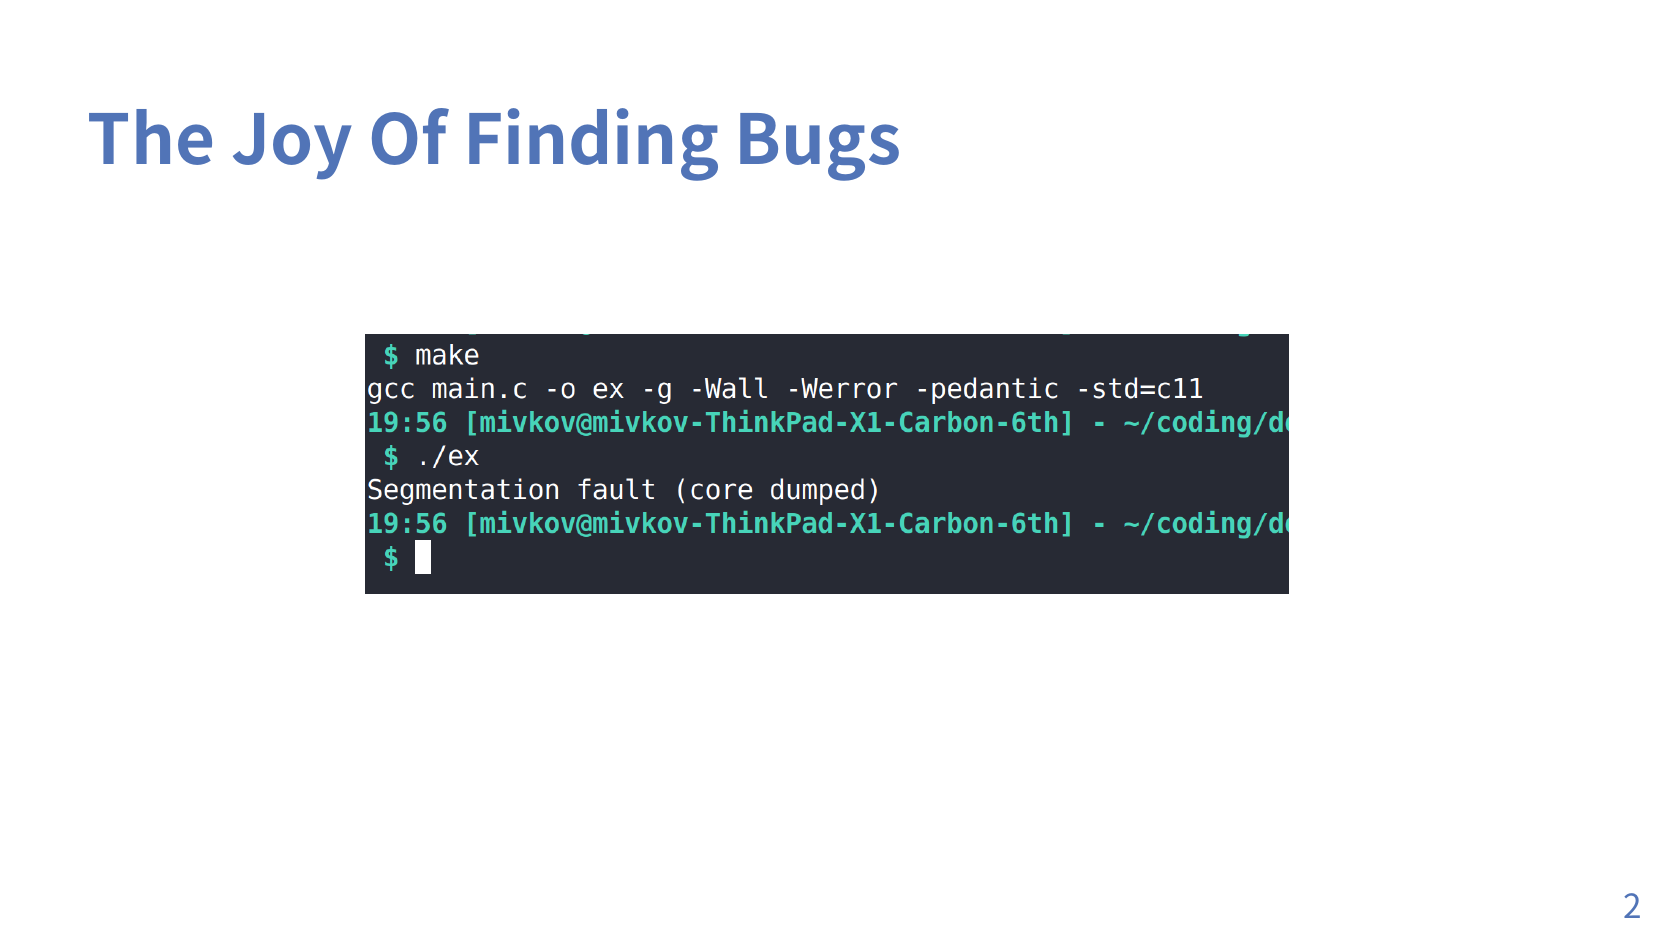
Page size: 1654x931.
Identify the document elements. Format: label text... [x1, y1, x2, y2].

title The Joy Of Finding Bugs [87, 93, 1563, 176]
picture [365, 334, 1289, 596]
